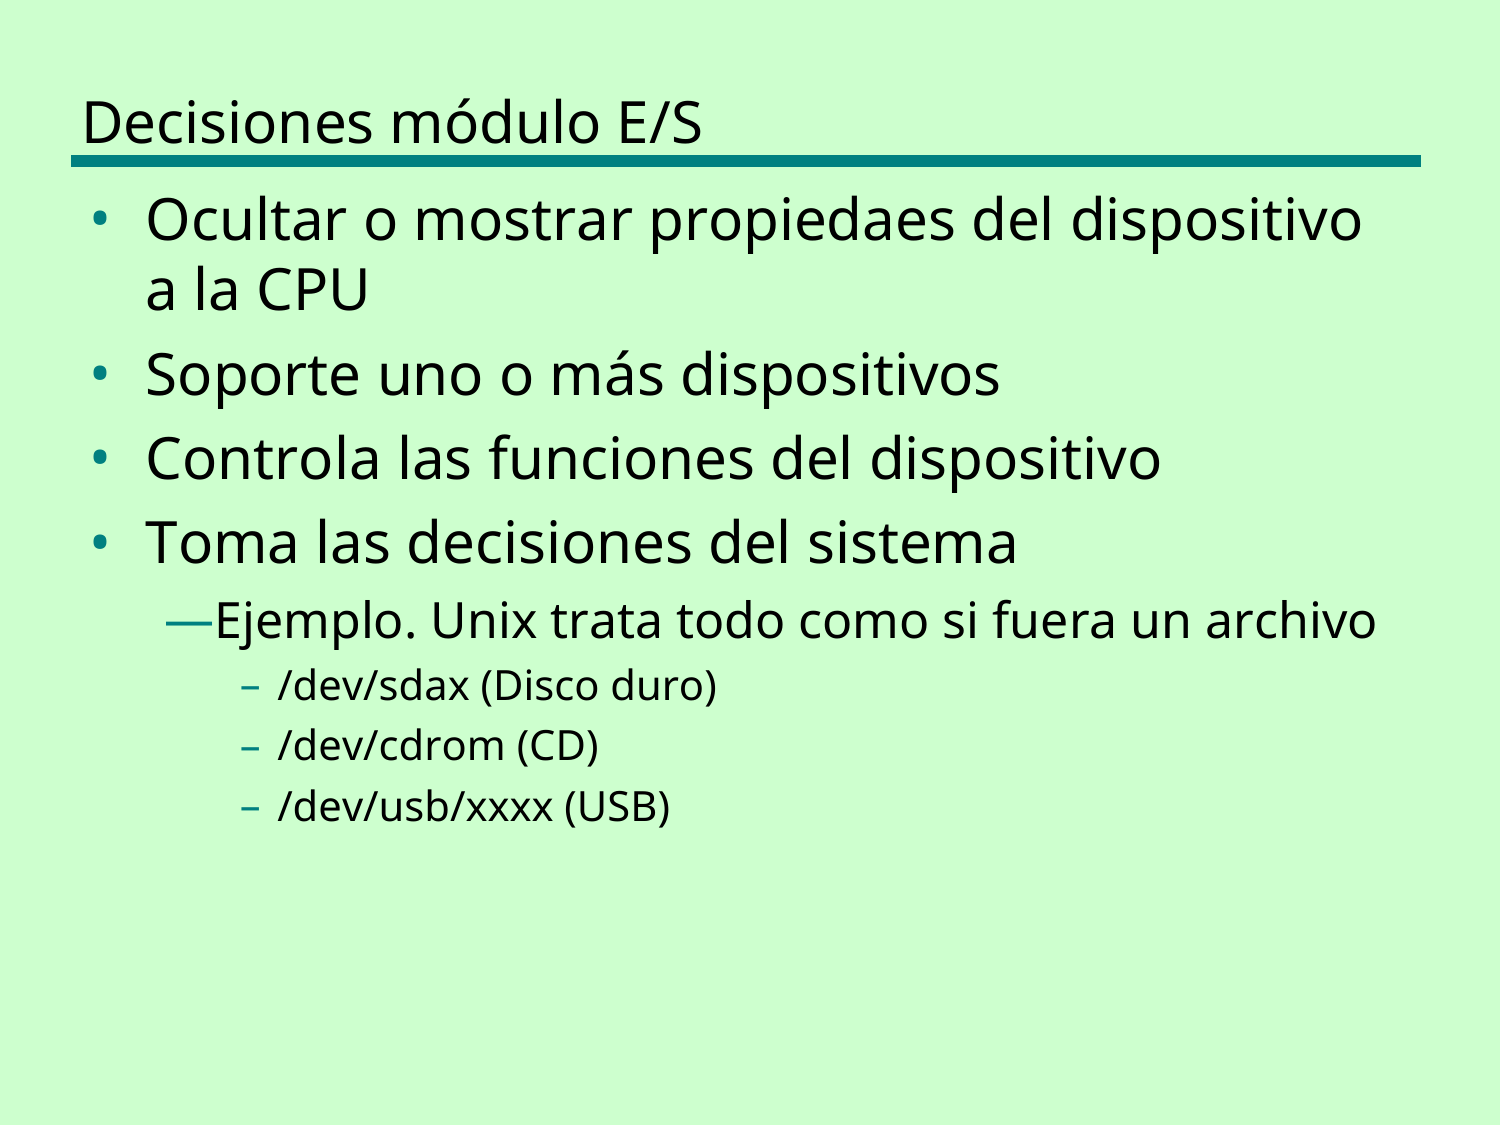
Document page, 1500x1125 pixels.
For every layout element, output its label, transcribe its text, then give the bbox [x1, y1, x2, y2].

title Decisiones módulo E/S [66, 24, 1413, 163]
list Ocultar o mostrar propiedaes del dispositivo a la CPU Soporte uno o más dispositivos Controla las funciones del dispositivo Toma las decisiones del sistema Ejemplo. Unix trata todo como si fuera un archivo /dev/sdax (Disco duro) /dev/cdrom (CD) /dev/usb/xxxx (USB) [74, 174, 1417, 1101]
